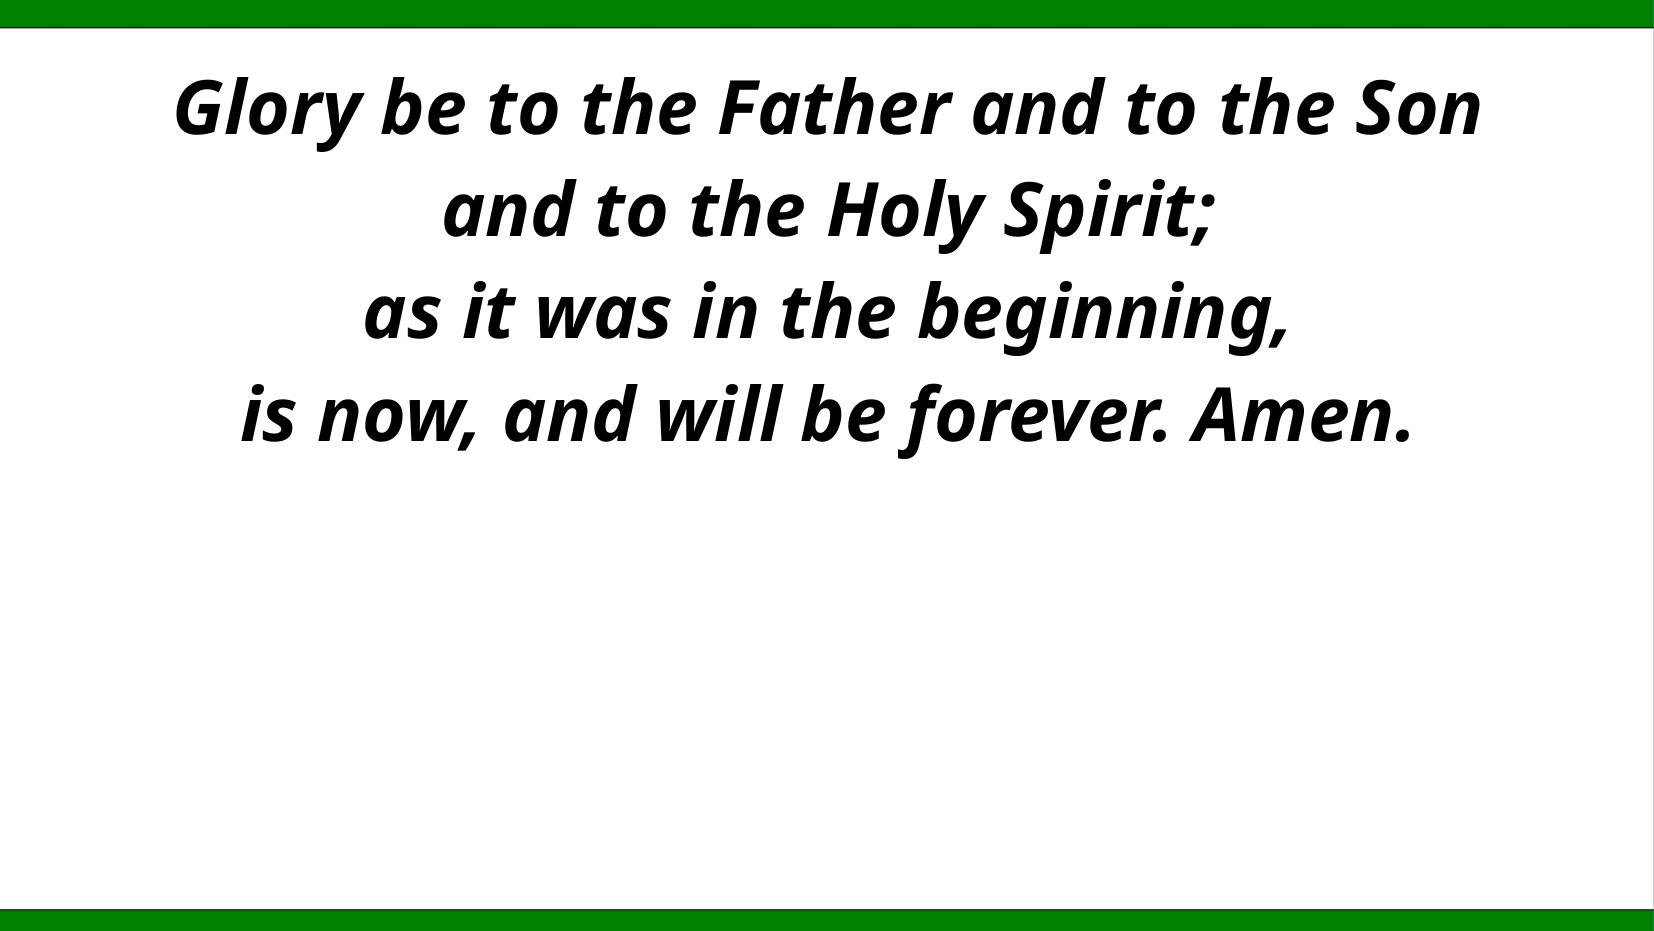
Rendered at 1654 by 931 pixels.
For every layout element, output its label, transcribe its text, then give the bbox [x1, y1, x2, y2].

picture [0, 0, 1654, 931]
text_box Glory be to the Father and to the Son and to the Holy Spirit; as it was in the beginning, is now, and will be forever. Amen. [63, 46, 1594, 461]
